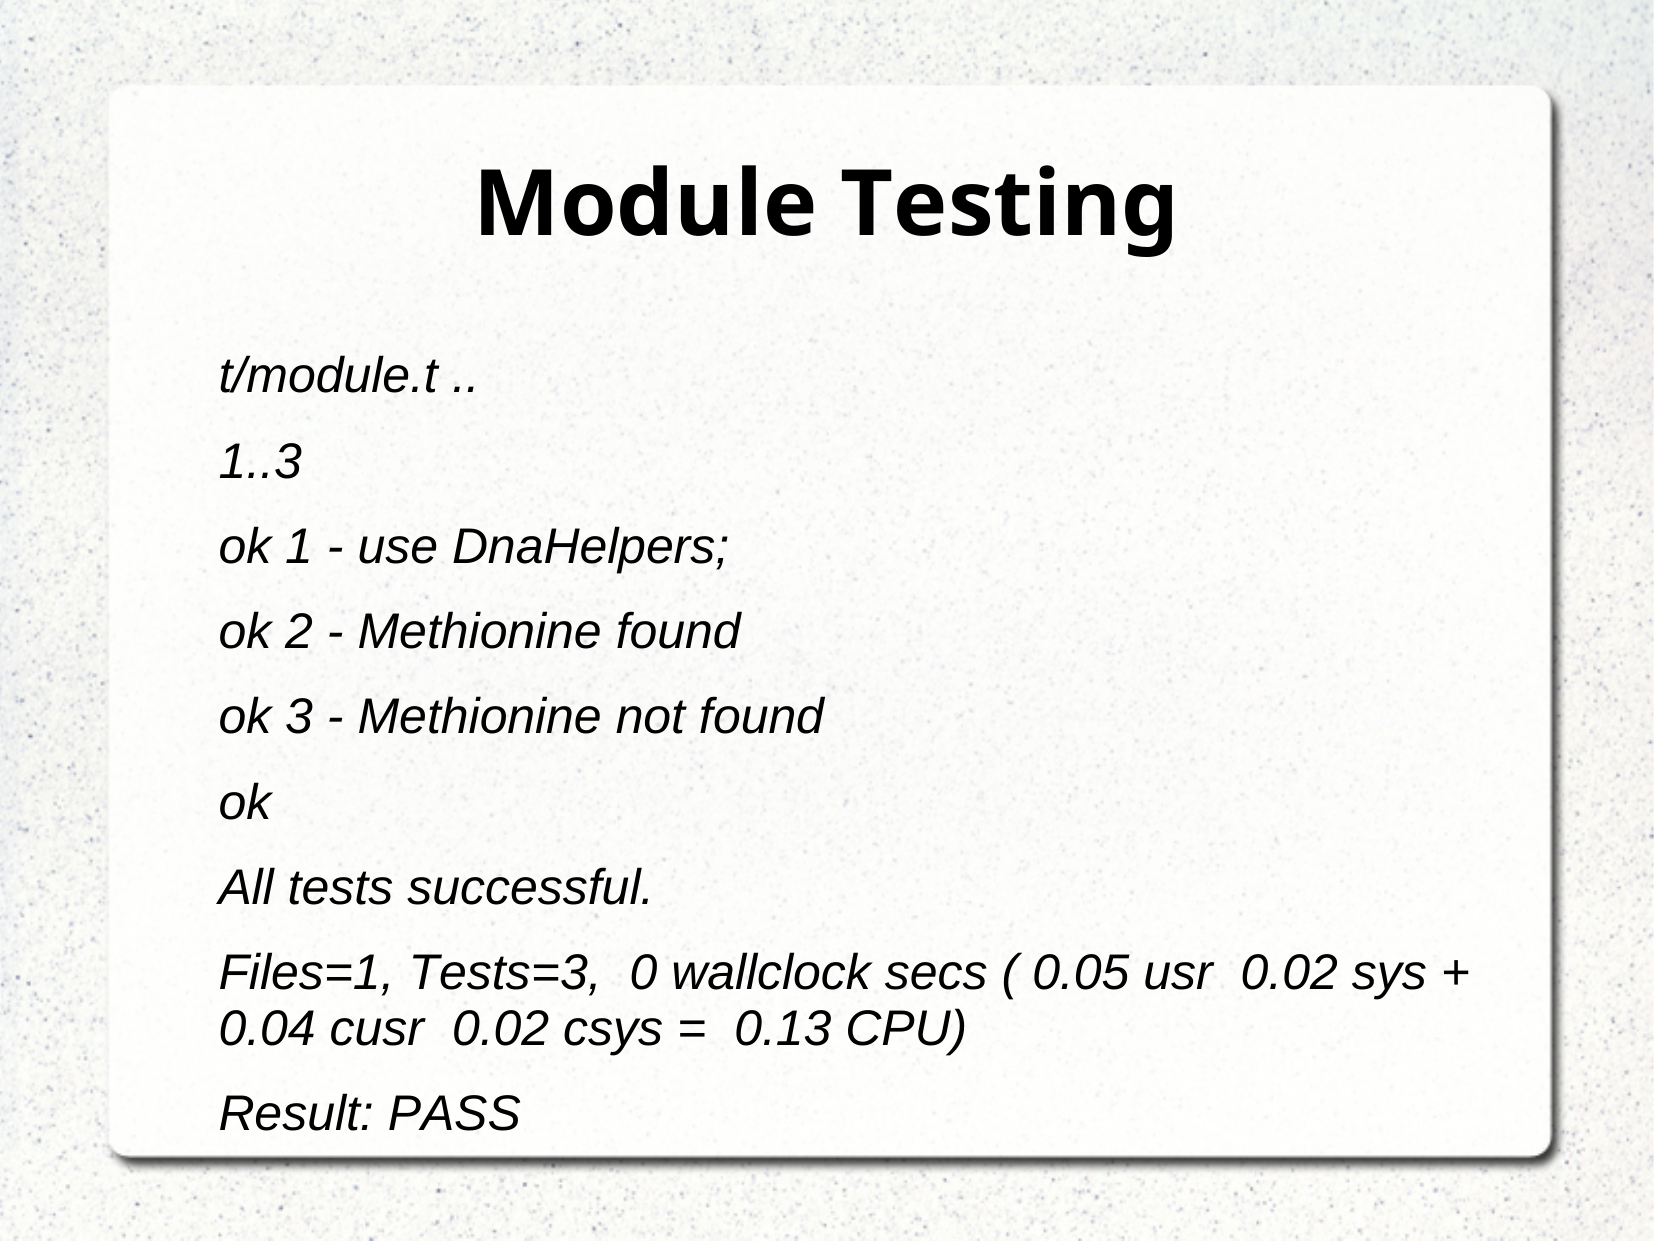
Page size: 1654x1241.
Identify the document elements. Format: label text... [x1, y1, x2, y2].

picture [0, 0, 1654, 1241]
title Module Testing [118, 96, 1536, 304]
list t/module.t .. 1..3 ok 1 - use DnaHelpers; ok 2 - Methionine found ok 3 - Methionine not found ok All tests successful. Files=1, Tests=3, 0 wallclock secs ( 0.05 usr 0.02 sys + 0.04 cusr 0.02 csys = 0.13 CPU) Result: PASS [147, 347, 1506, 1142]
